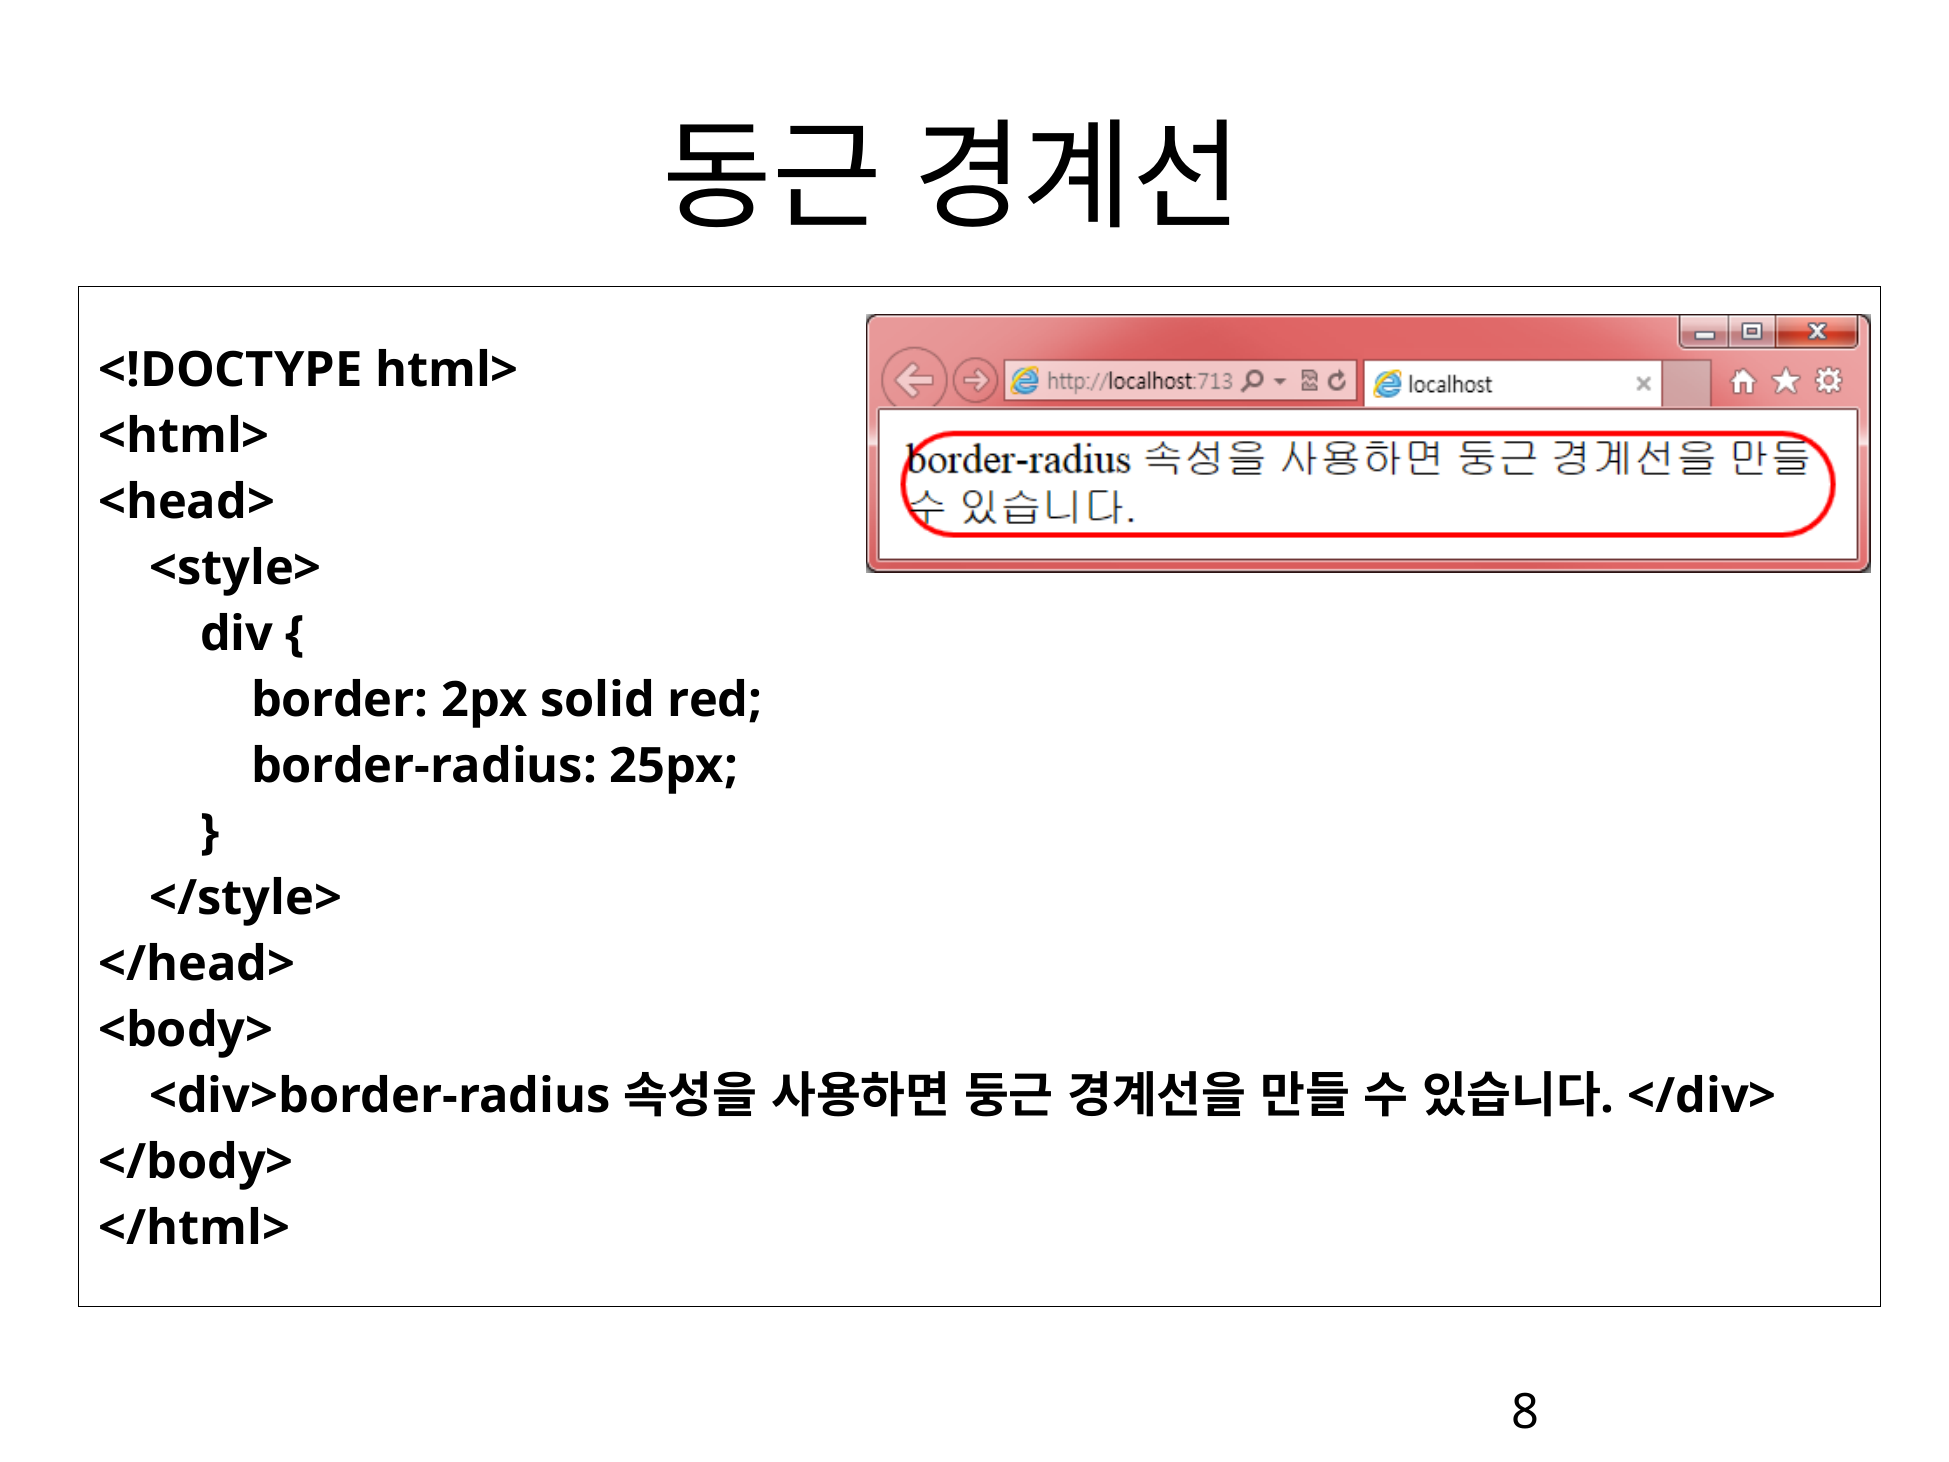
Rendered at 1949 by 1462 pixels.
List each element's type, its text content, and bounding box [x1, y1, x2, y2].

slide_number <숫자> [1496, 1372, 1899, 1462]
title 동근 경계선 [156, 92, 1749, 255]
text_box <!DOCTYPE html> <html> <head> <style> div { border: 2px solid red; border-radius: 25px; } </style> </head> <body> <div>border-radius 속성을 사용하면 둥근 경계선을 만들 수 있습니다. </div> </body> </html> [78, 286, 1881, 1307]
picture [866, 314, 1871, 573]
